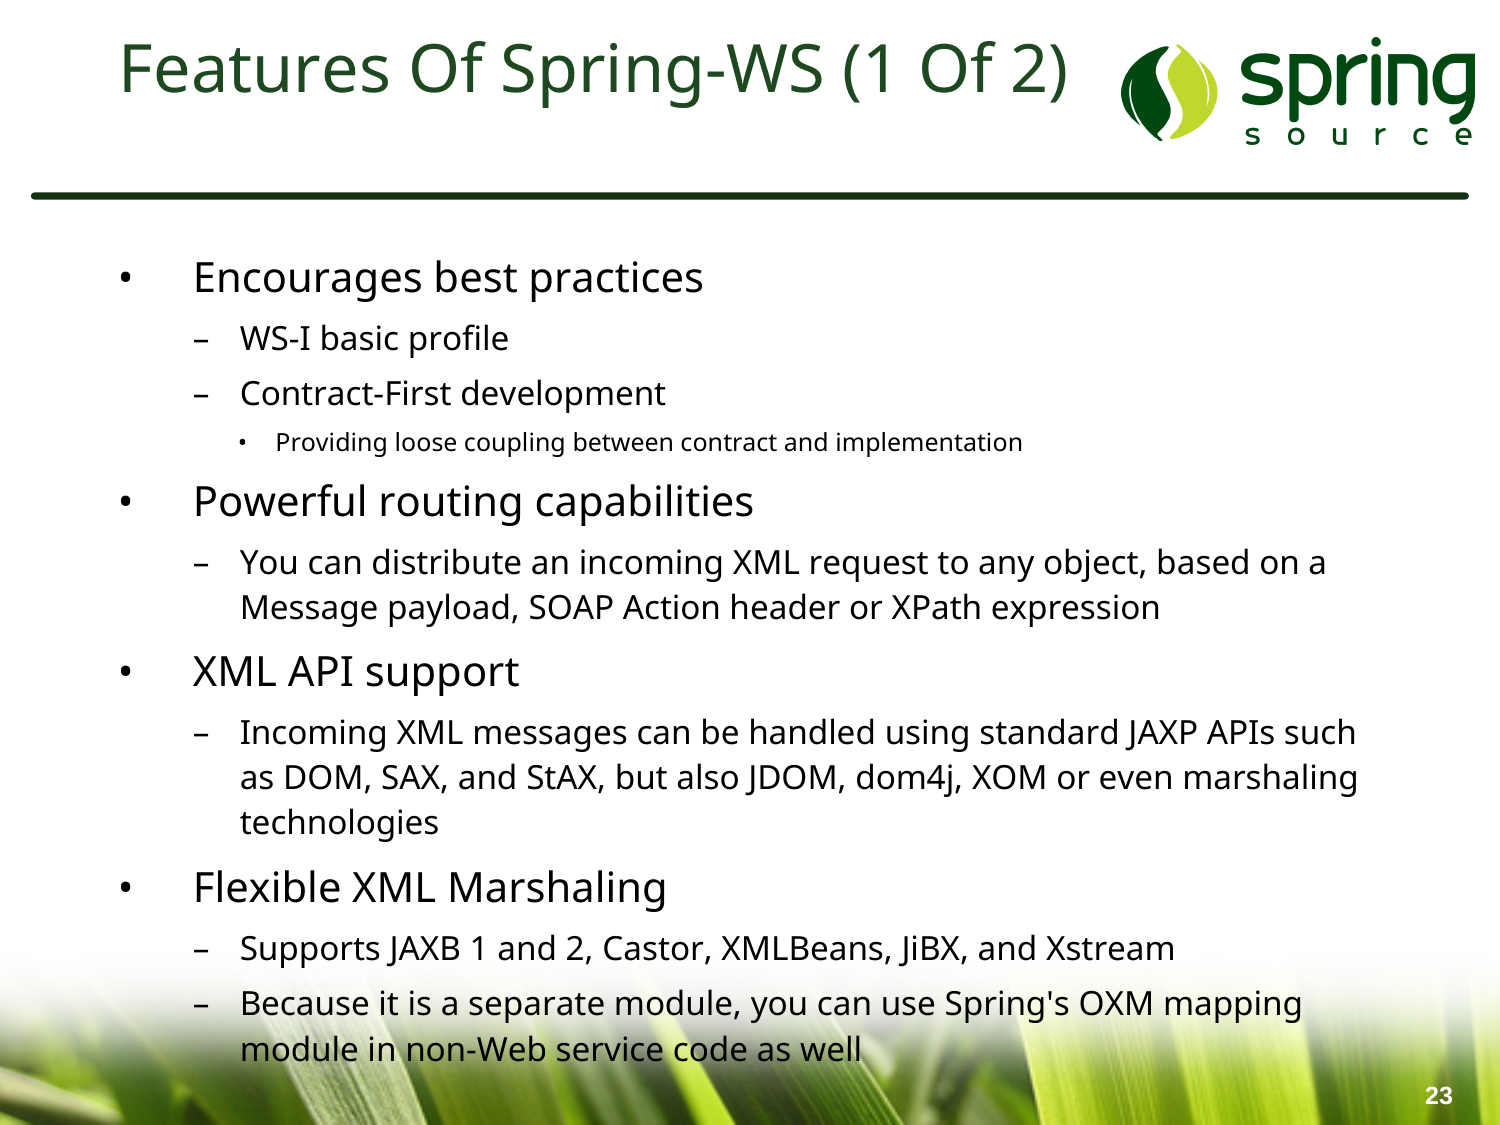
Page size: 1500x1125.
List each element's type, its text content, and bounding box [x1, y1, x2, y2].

title Features Of Spring-WS (1 Of 2) [103, 13, 1136, 191]
picture [0, 944, 1500, 1125]
picture [1136, 37, 1475, 145]
list Encourages best practices WS-I basic profile Contract-First development Providing loose coupling between contract and implementation Powerful routing capabilities You can distribute an incoming XML request to any object, based on a Message payload, SOAP Action header or XPath expression XML API support Incoming XML messages can be handled using standard JAXP APIs such as DOM, SAX, and StAX, but also JDOM, dom4j, XOM or even marshaling technologies Flexible XML Marshaling Supports JAXB 1 and 2, Castor, XMLBeans, JiBX, and Xstream Because it is a separate module, you can use Spring's OXM mapping module in non-Web service code as well [103, 239, 1394, 1056]
